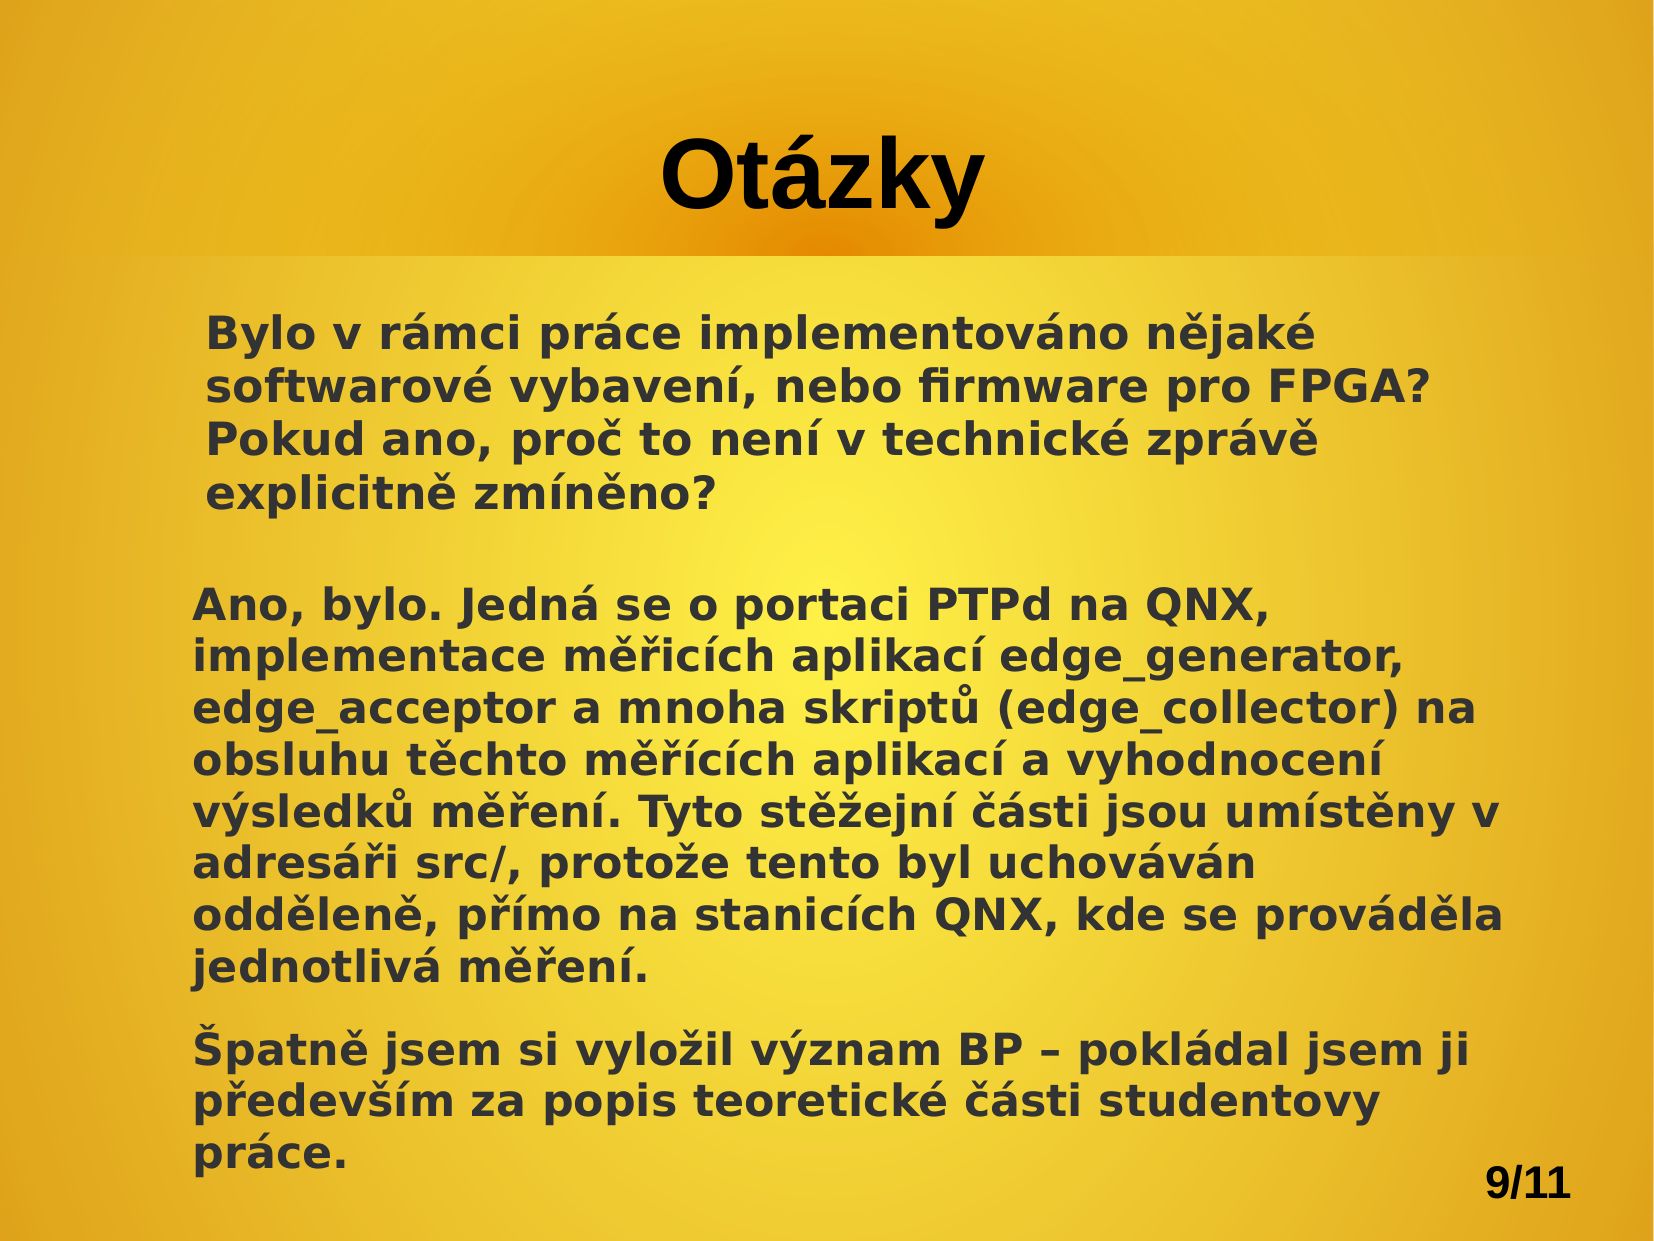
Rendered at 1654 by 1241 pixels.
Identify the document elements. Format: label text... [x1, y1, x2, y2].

title Otázky [78, 70, 1567, 278]
list Ano, bylo. Jedná se o portaci PTPd na QNX, implementace měřicích aplikací edge_generator, edge_acceptor a mnoha skriptů (edge_collector) na obsluhu těchto měřících aplikací a vyhodnocení výsledků měření. Tyto stěžejní části jsou umístěny v adresáři src/, protože tento byl uchováván odděleně, přímo na stanicích QNX, kde se prováděla jednotlivá měření. Špatně jsem si vyložil význam BP – pokládal jsem ji především za popis teoretické části studentovy práce. [134, 578, 1519, 1182]
list Bylo v rámci práce implementováno nějaké softwarové vybavení, nebo firmware pro FPGA? Pokud ano, proč to není v technické zprávě explicitně zmíněno? [134, 306, 1519, 567]
text_box <číslo>/11 [1490, 1149, 1654, 1220]
